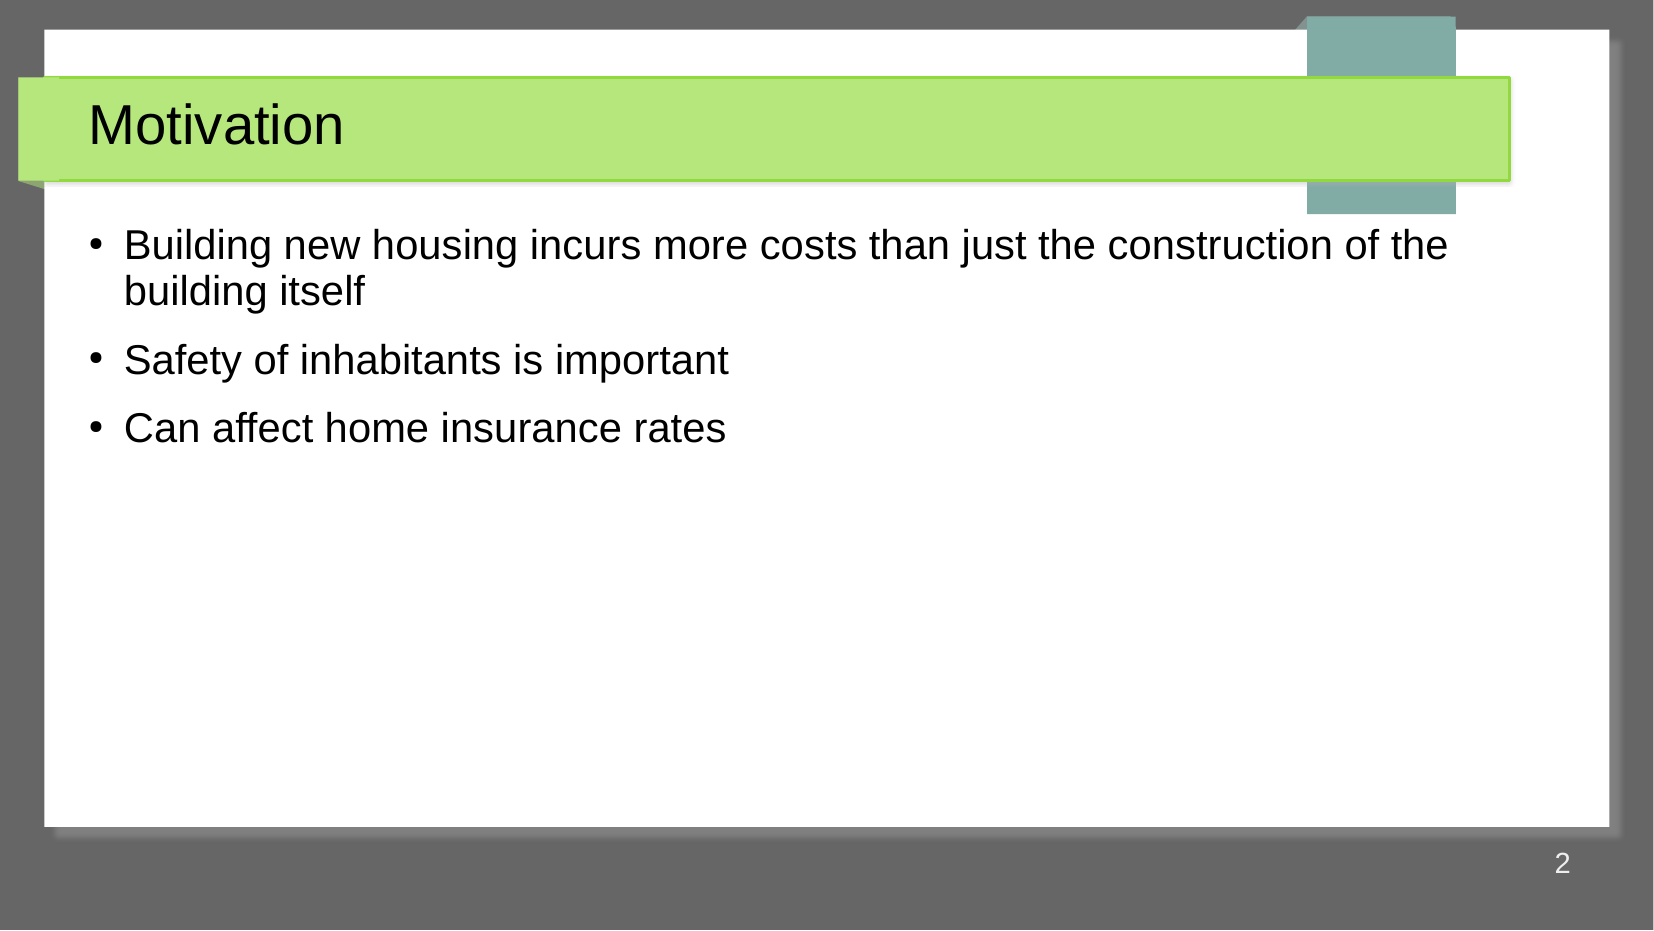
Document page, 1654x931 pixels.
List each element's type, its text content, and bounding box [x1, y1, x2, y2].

list Building new housing incurs more costs than just the construction of the building itself Safety of inhabitants is important Can affect home insurance rates [88, 221, 1565, 813]
title Motivation [88, 73, 1506, 178]
